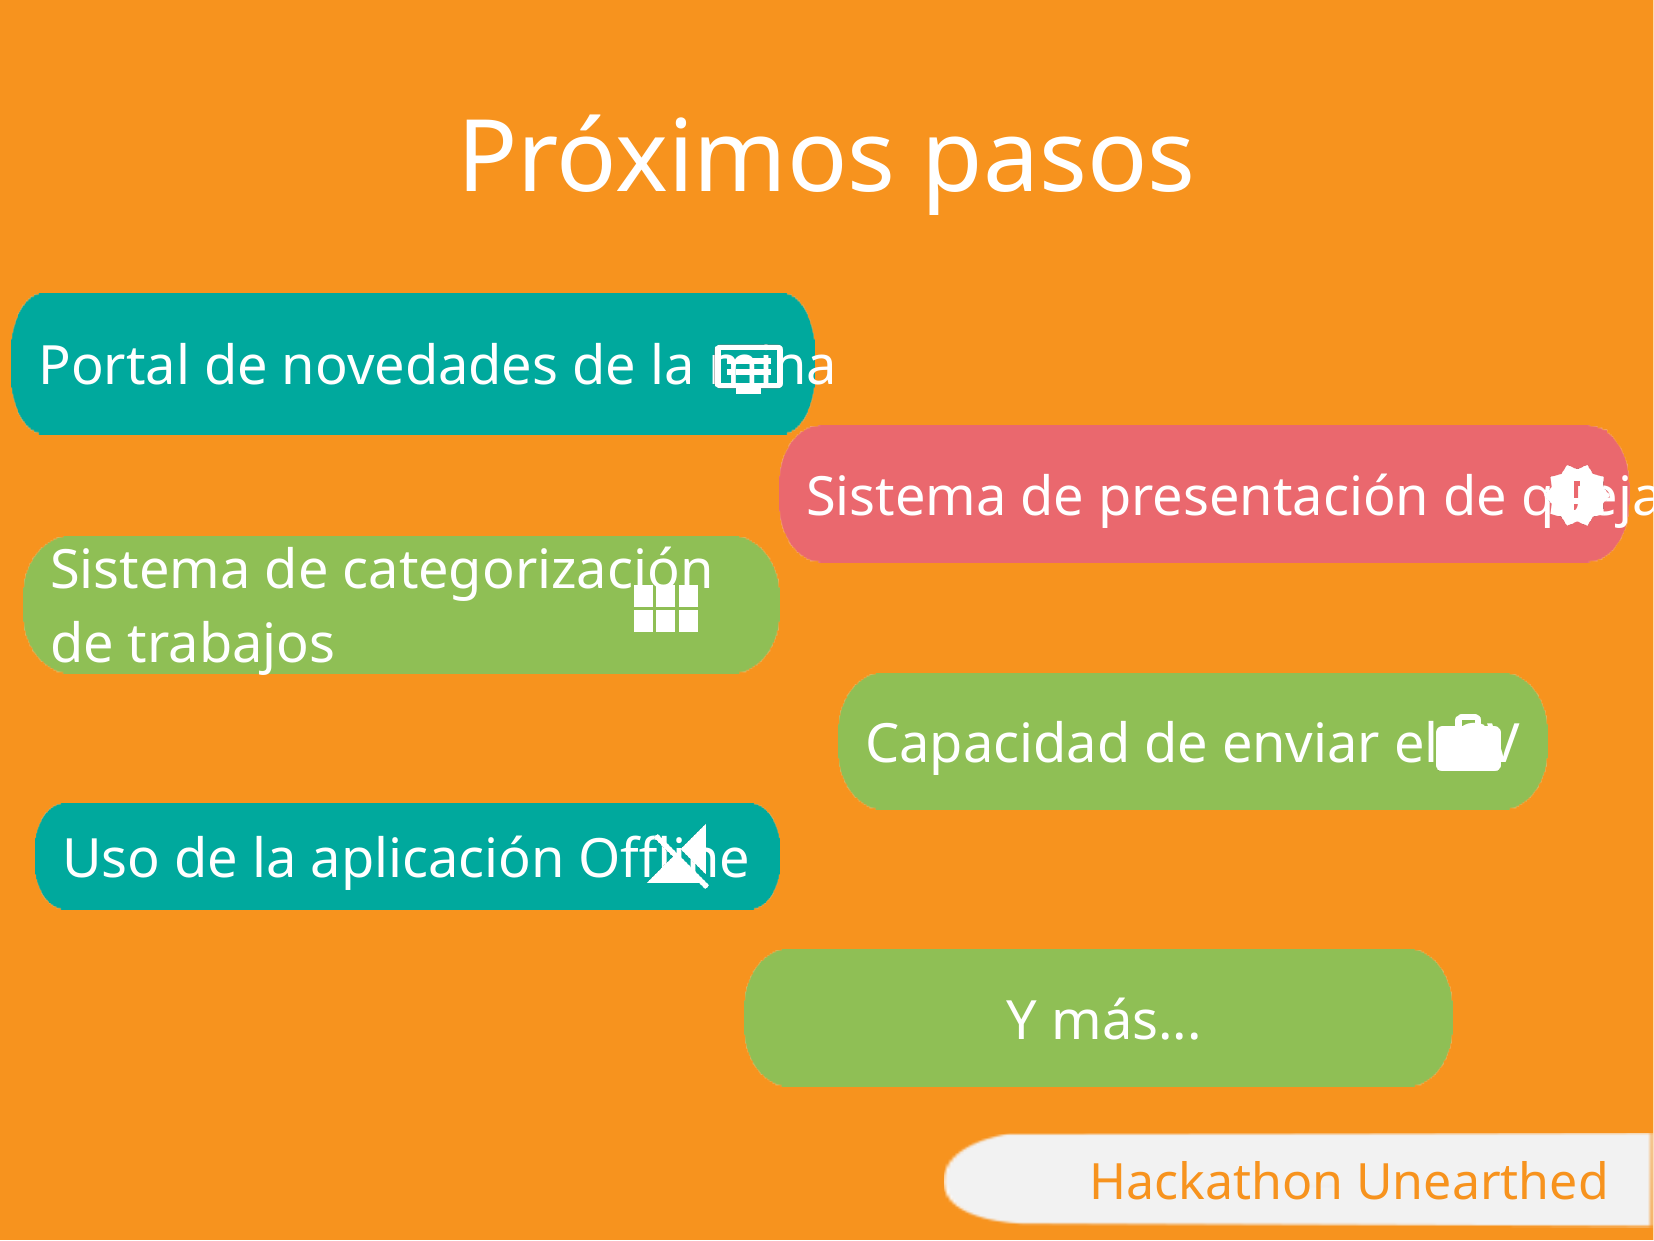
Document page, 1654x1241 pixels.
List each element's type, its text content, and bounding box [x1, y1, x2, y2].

picture [944, 1133, 1654, 1228]
picture [838, 673, 1548, 810]
text_box Hackathon Unearthed [1074, 1138, 1531, 1222]
title Próximos pasos [82, 49, 1571, 257]
picture [35, 803, 780, 910]
picture [11, 293, 1630, 674]
picture [744, 949, 1453, 1087]
